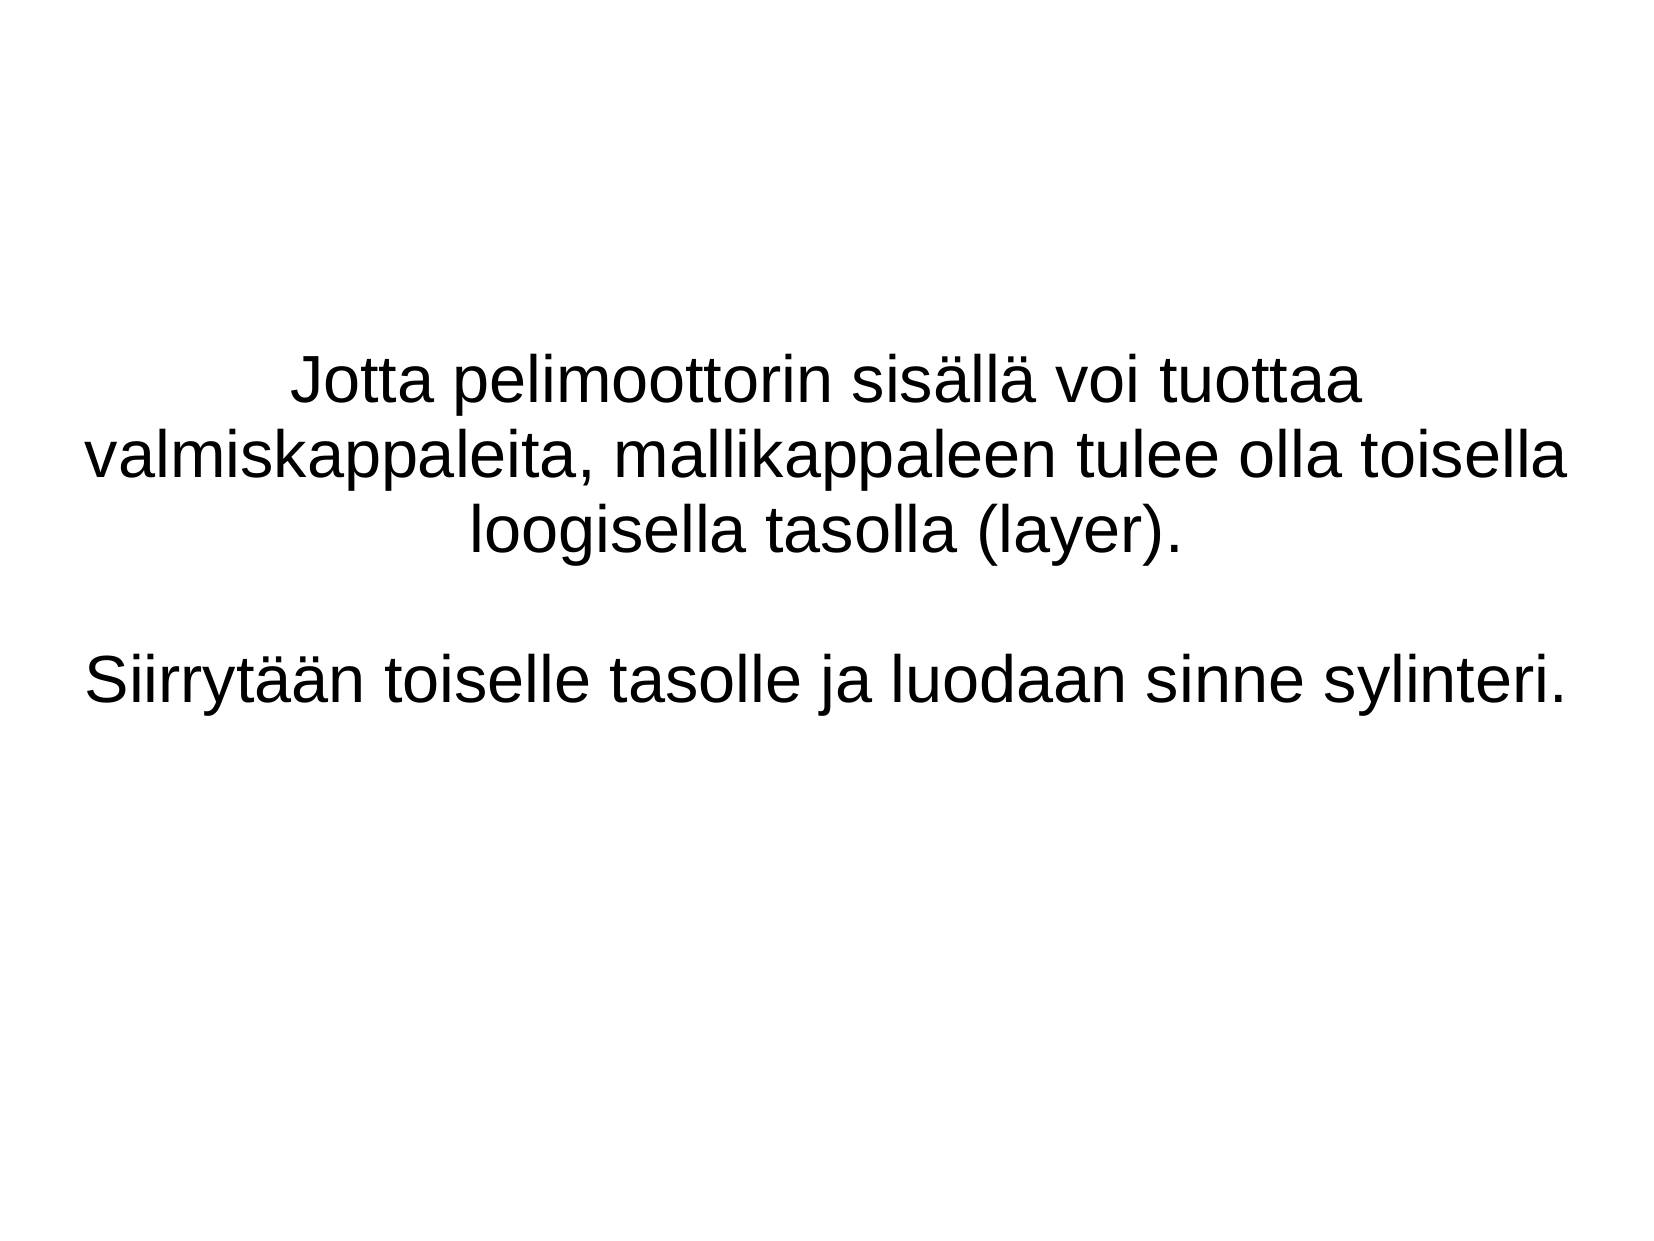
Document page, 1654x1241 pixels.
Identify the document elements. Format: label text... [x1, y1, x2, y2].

subtitle Jotta pelimoottorin sisällä voi tuottaa valmiskappaleita, mallikappaleen tulee olla toisella loogisella tasolla (layer). Siirrytään toiselle tasolle ja luodaan sinne sylinteri. [82, 49, 1571, 1010]
